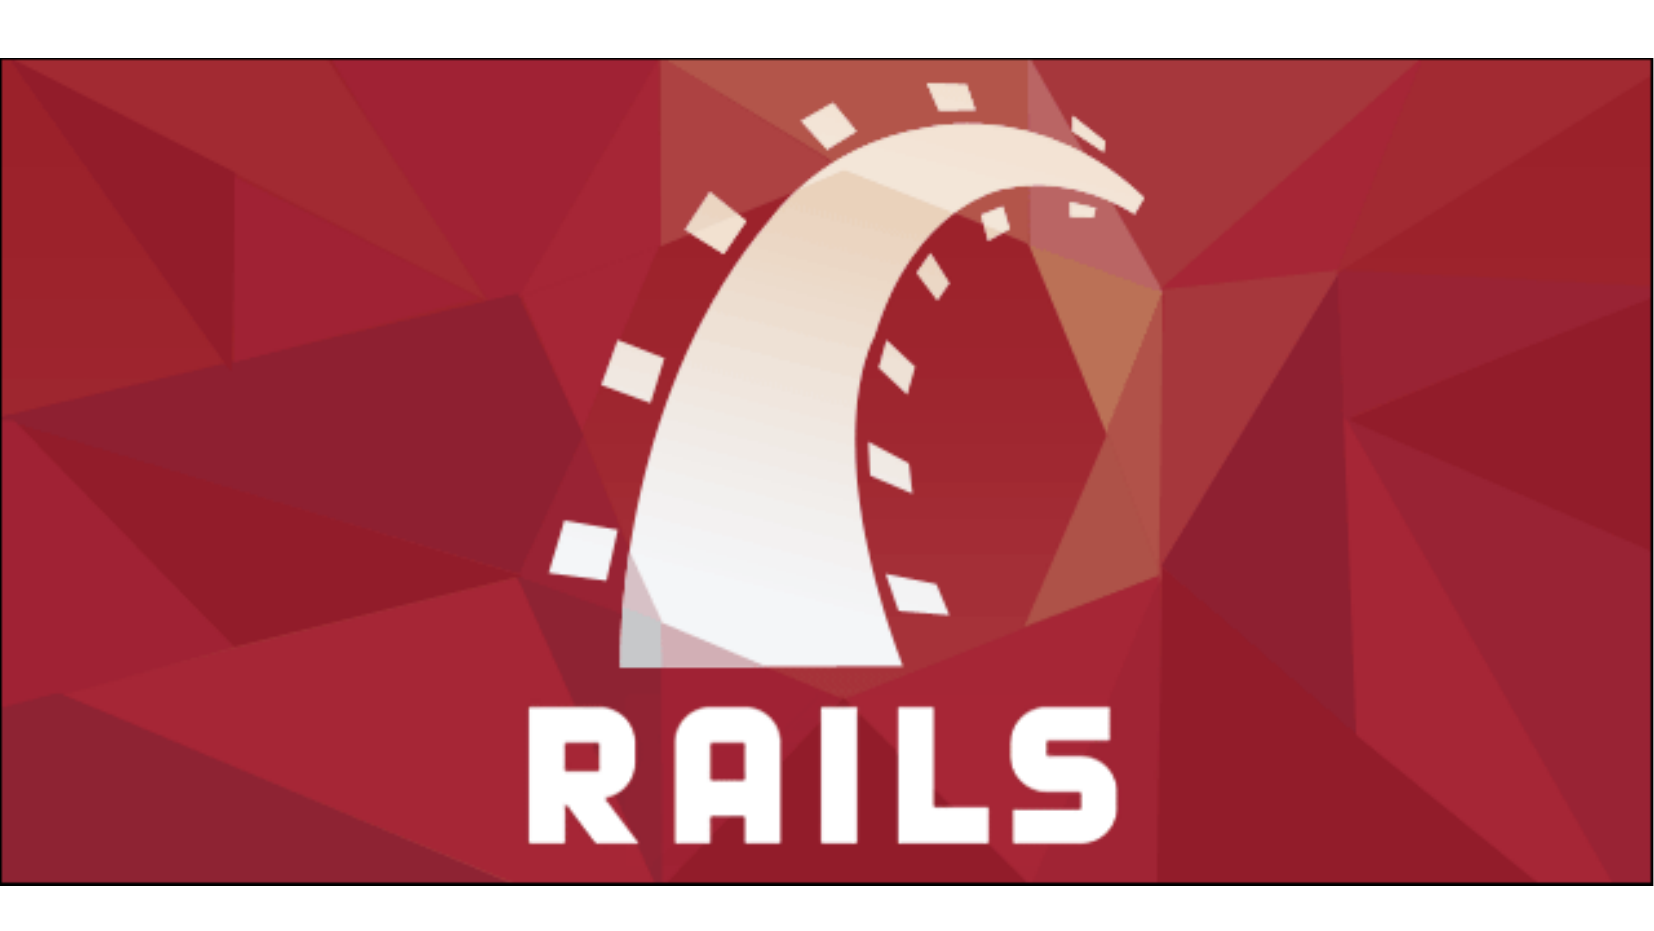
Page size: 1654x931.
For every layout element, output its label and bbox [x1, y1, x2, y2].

picture [0, 58, 1654, 886]
